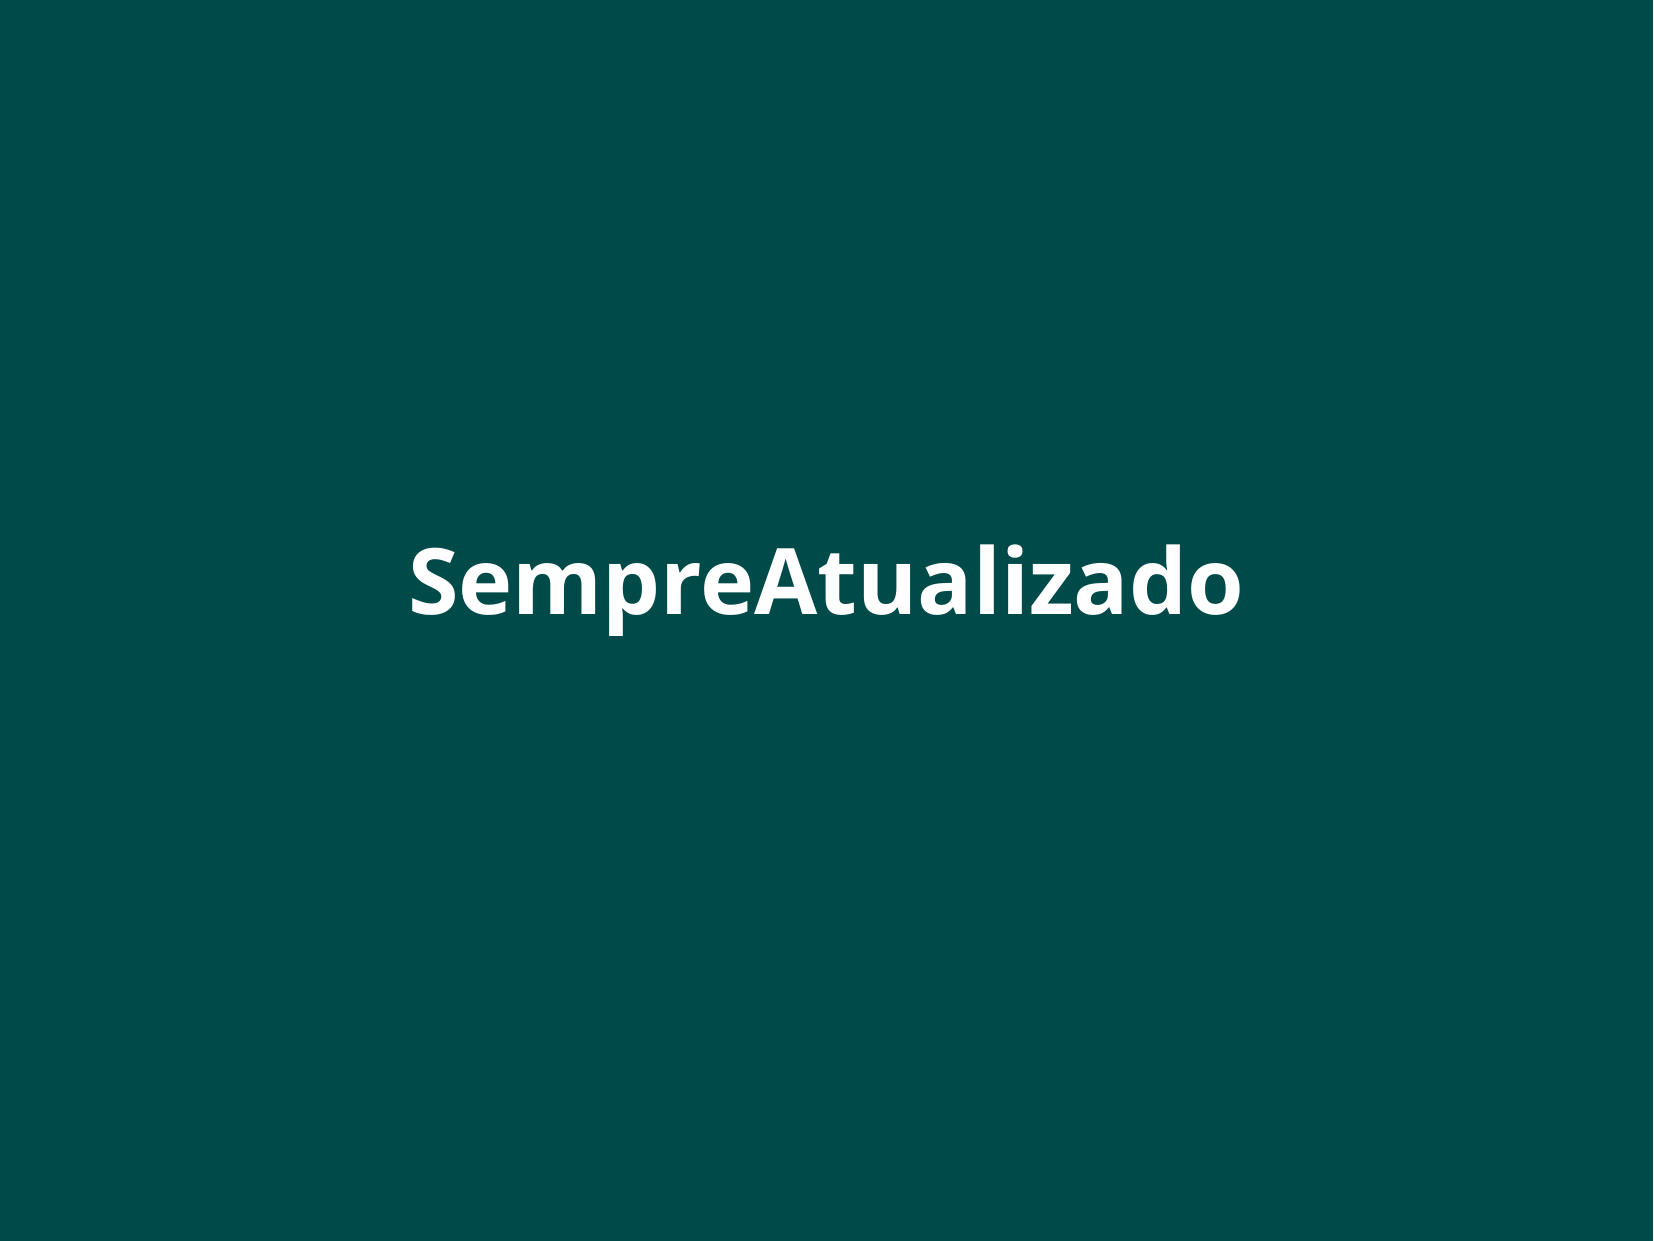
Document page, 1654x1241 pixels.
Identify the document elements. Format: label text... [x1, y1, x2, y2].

subtitle SempreAtualizado [82, 56, 1571, 1102]
